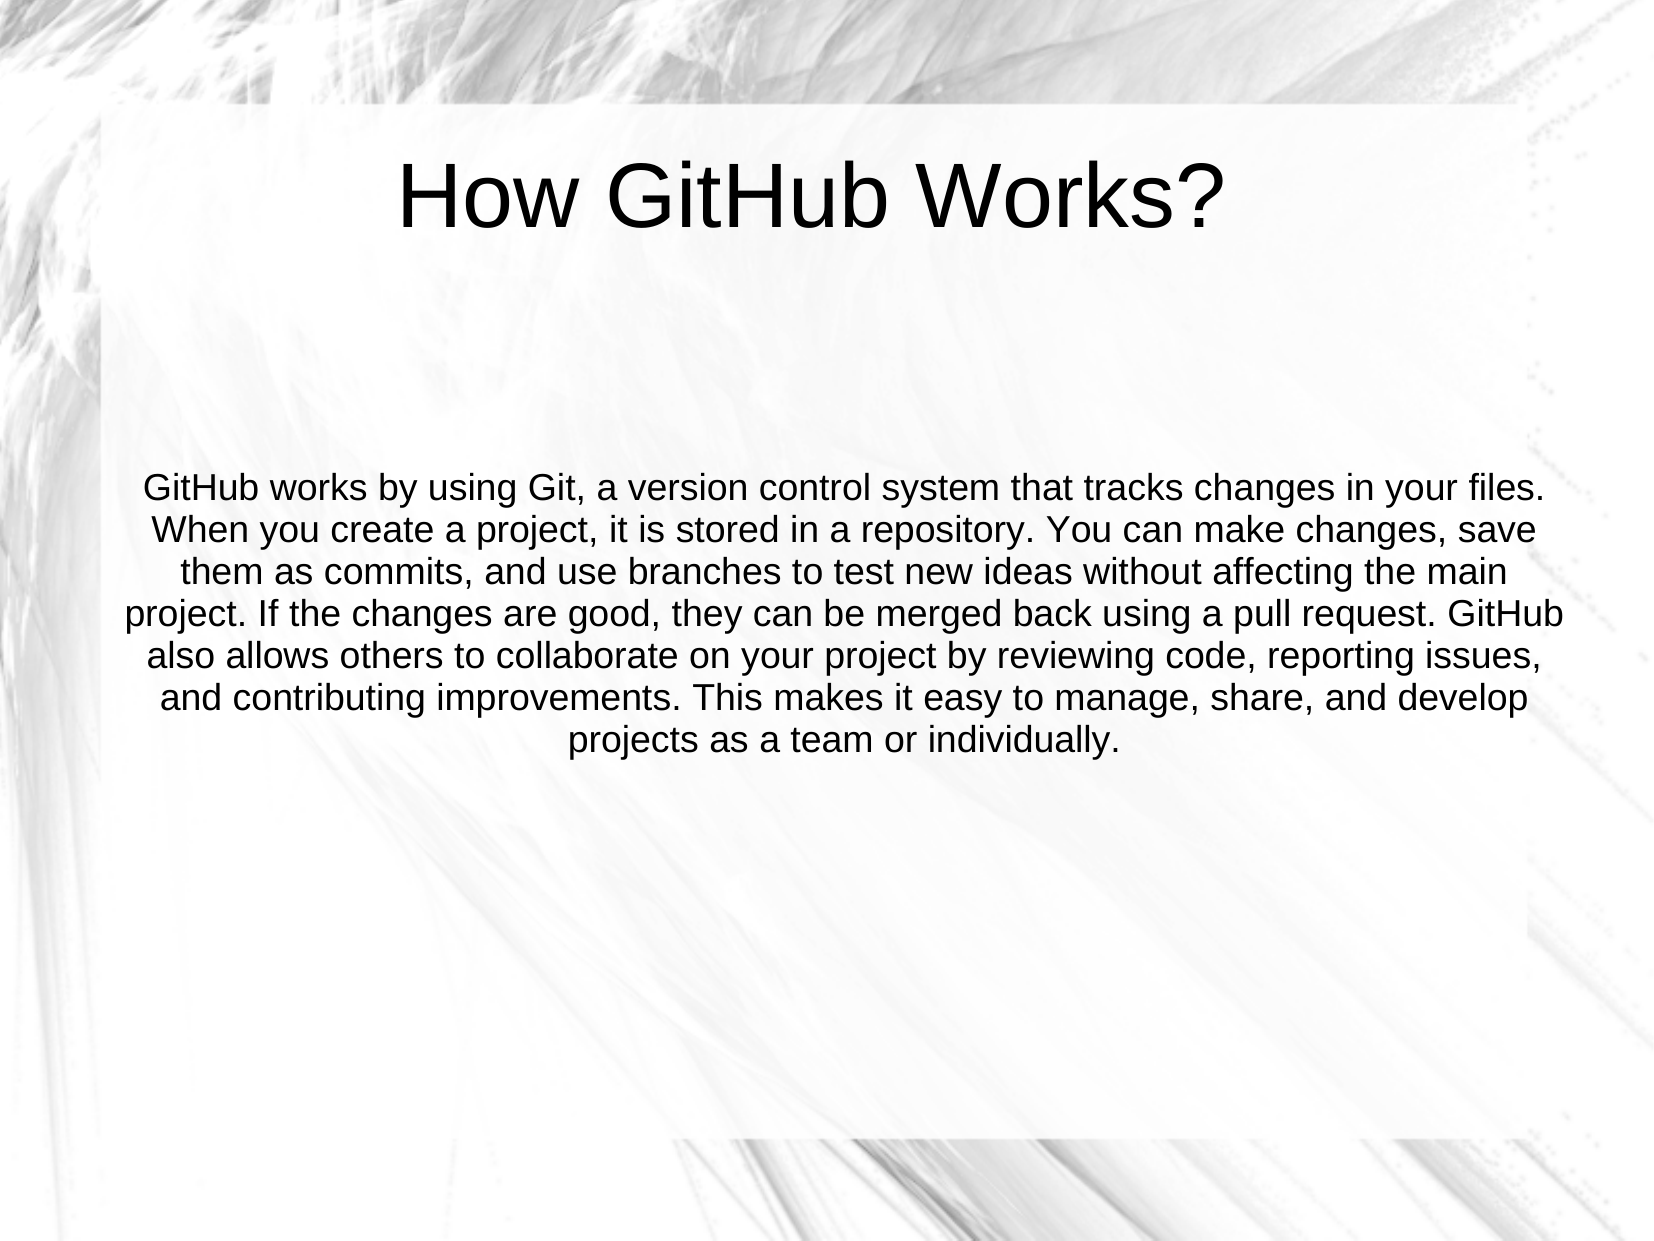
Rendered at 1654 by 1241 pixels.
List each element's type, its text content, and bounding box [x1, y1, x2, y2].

title How GitHub Works? [118, 112, 1506, 281]
picture [0, 0, 1654, 1241]
subtitle GitHub works by using Git, a version control system that tracks changes in your files. When you create a project, it is stored in a repository. You can make changes, save them as commits, and use branches to test new ideas without affecting the main project. If the changes are good, they can be merged back using a pull request. GitHub also allows others to collaborate on your project by reviewing code, reporting issues, and contributing improvements. This makes it easy to manage, share, and develop projects as a team or individually. [118, 319, 1571, 1024]
